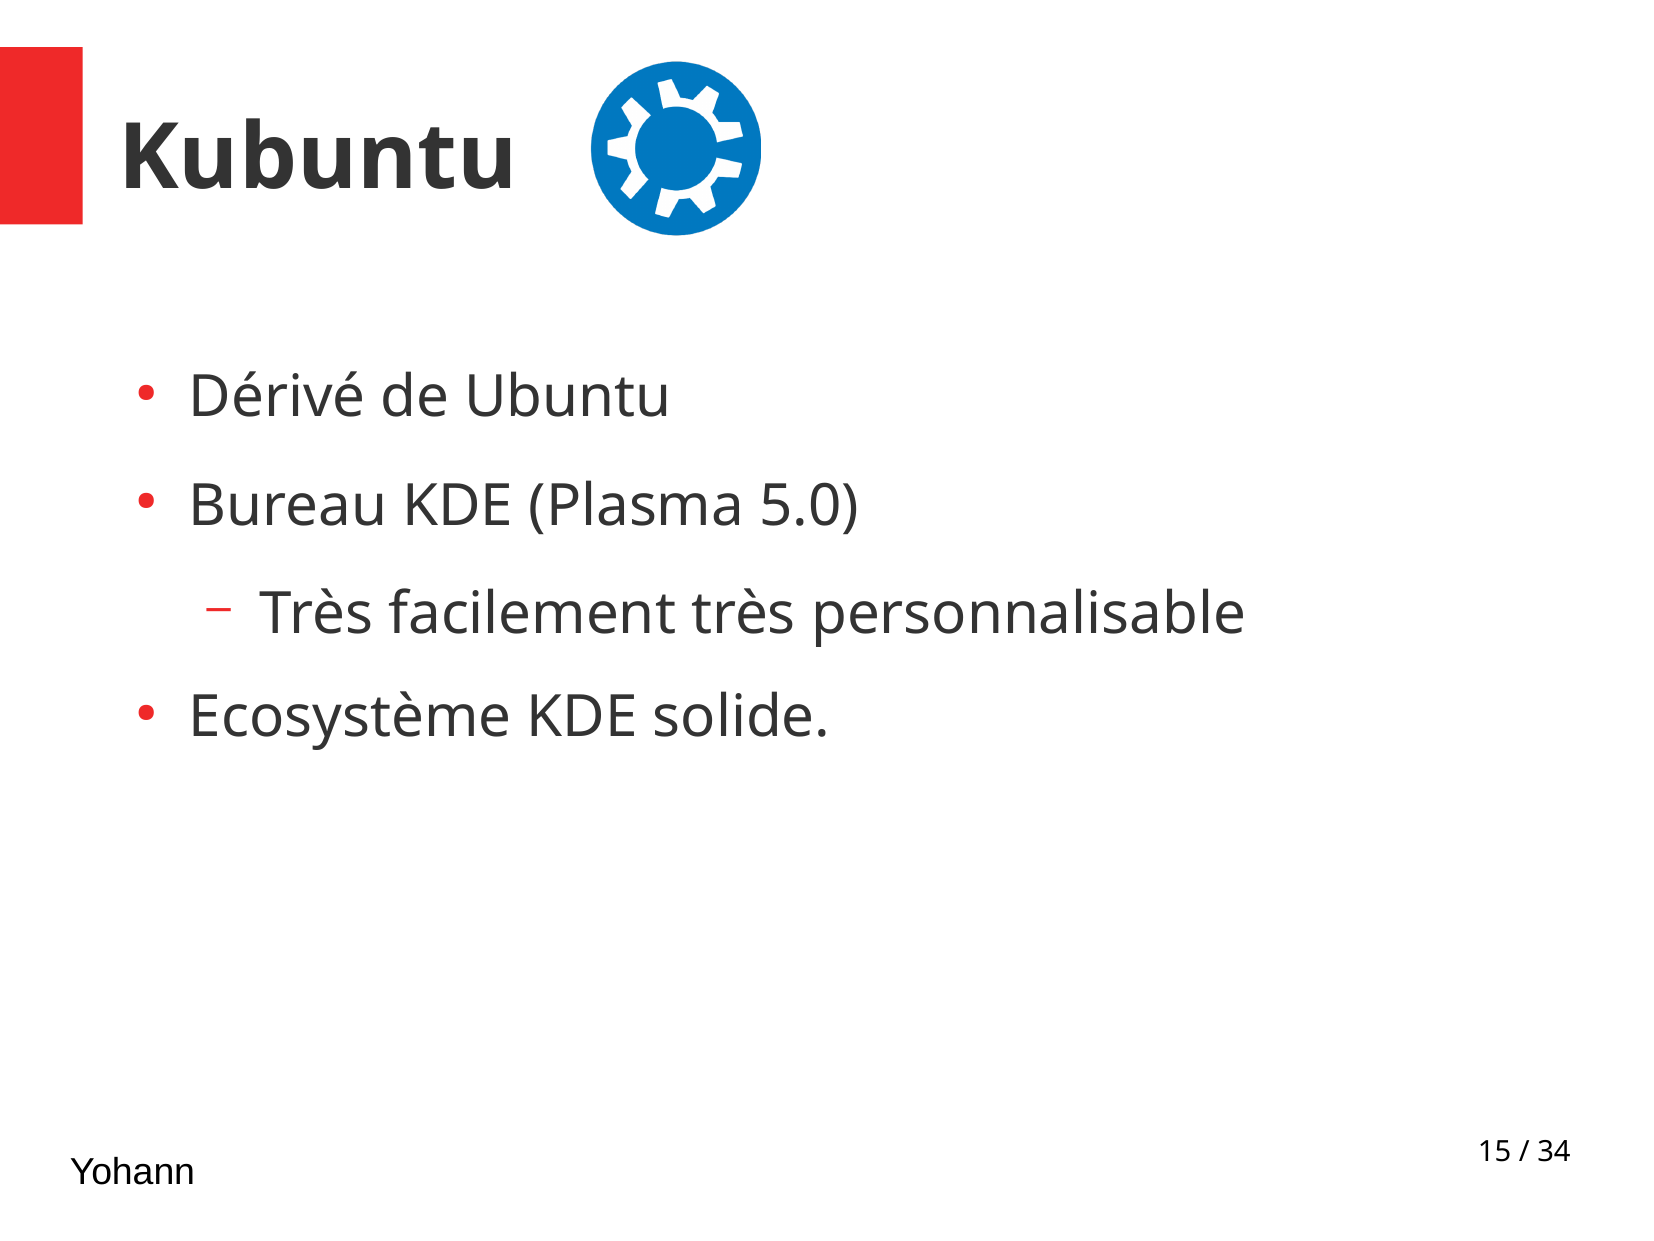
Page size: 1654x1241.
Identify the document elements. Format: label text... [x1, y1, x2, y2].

text_box Yohann [55, 1143, 211, 1201]
picture [585, 56, 761, 241]
list Dérivé de Ubuntu Bureau KDE (Plasma 5.0) Très facilement très personnalisable Ecosystème KDE solide. [118, 354, 1536, 1074]
title Kubuntu [118, 49, 1571, 257]
